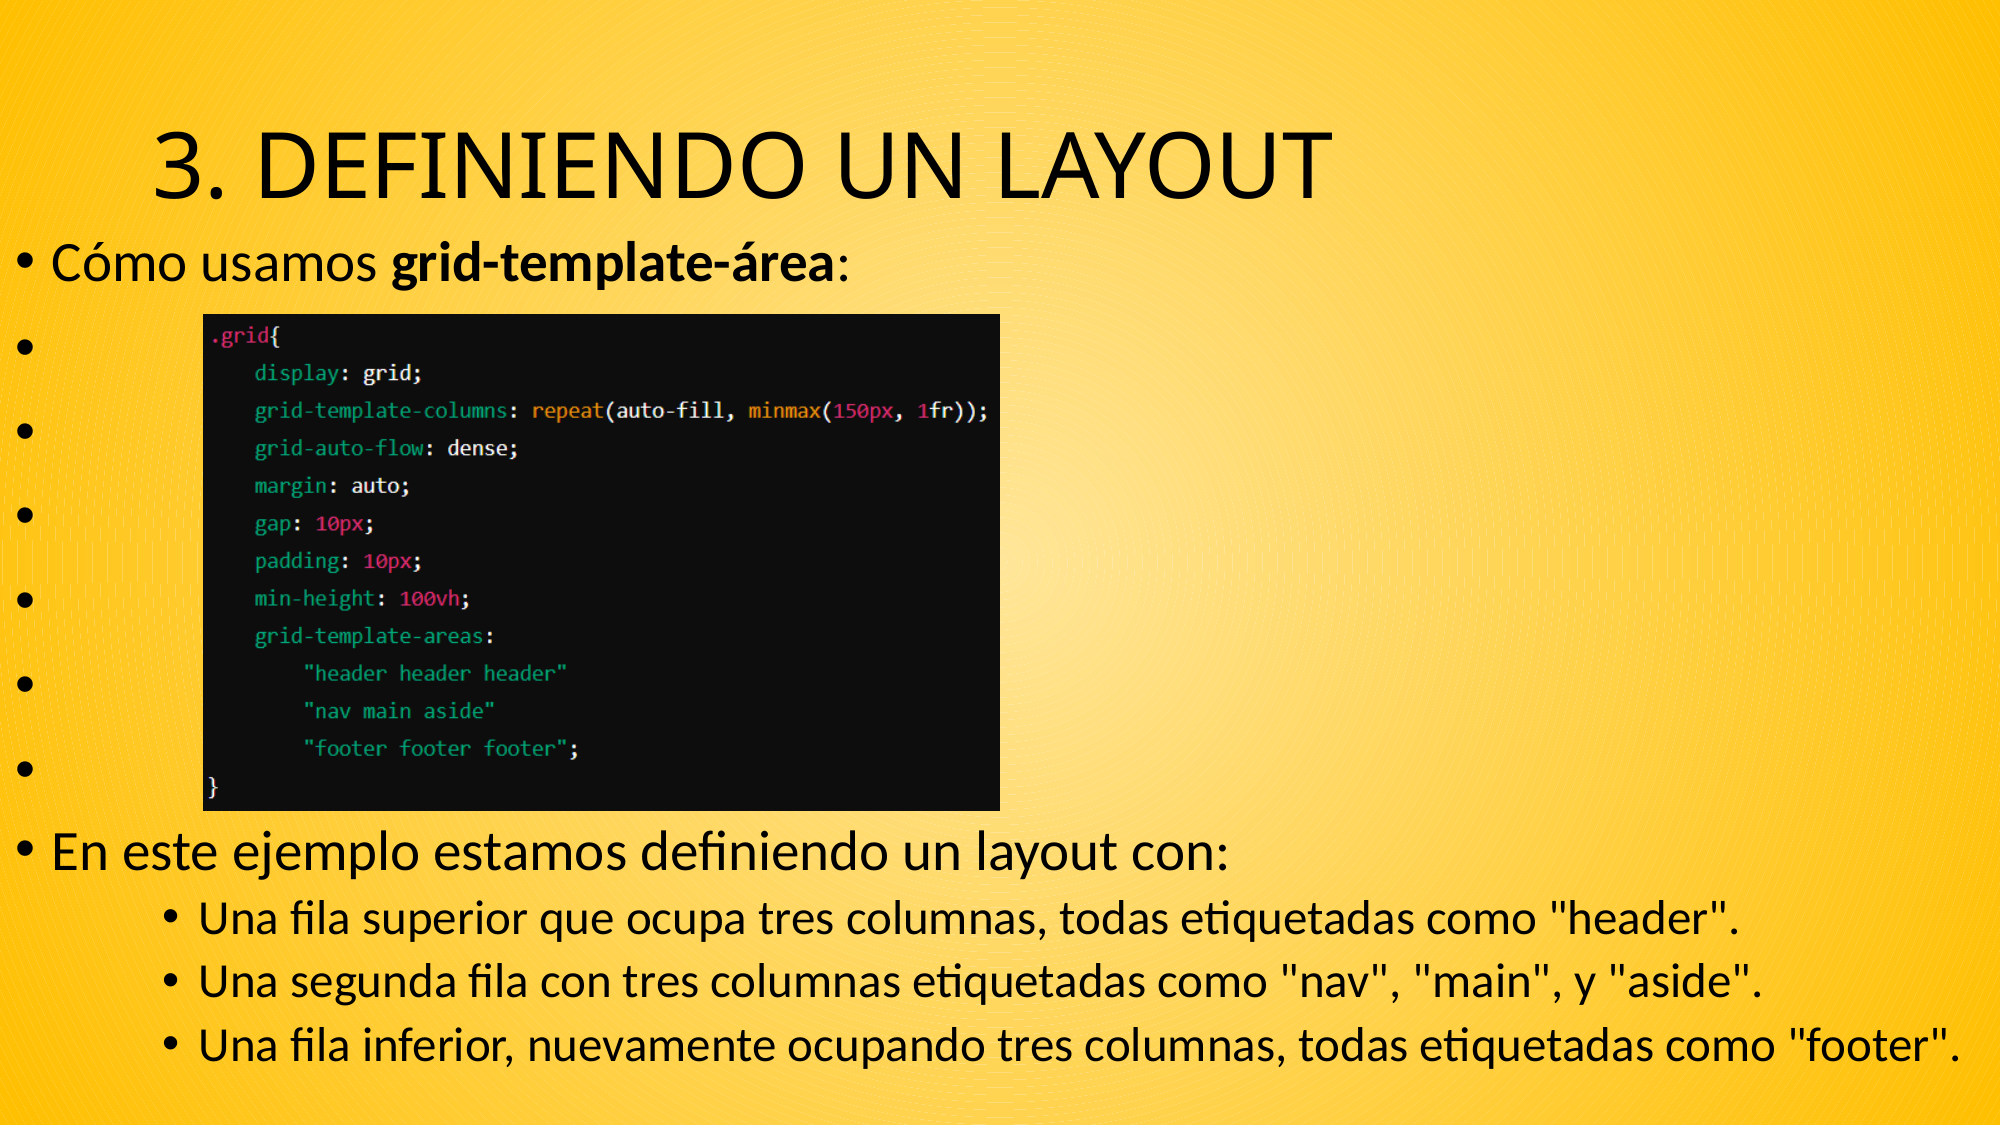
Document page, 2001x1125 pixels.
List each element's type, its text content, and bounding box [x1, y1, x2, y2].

title 3. DEFINIENDO UN LAYOUT [137, 59, 1863, 224]
list Cómo usamos grid-template-área: En este ejemplo estamos definiendo un layout con: Una fila superior que ocupa tres columnas, todas etiquetadas como "header". Una segunda fila con tres columnas etiquetadas como "nav", "main", y "aside". Una fila inferior, nuevamente ocupando tres columnas, todas etiquetadas como "footer". [0, 224, 2000, 1125]
picture [203, 314, 1000, 811]
